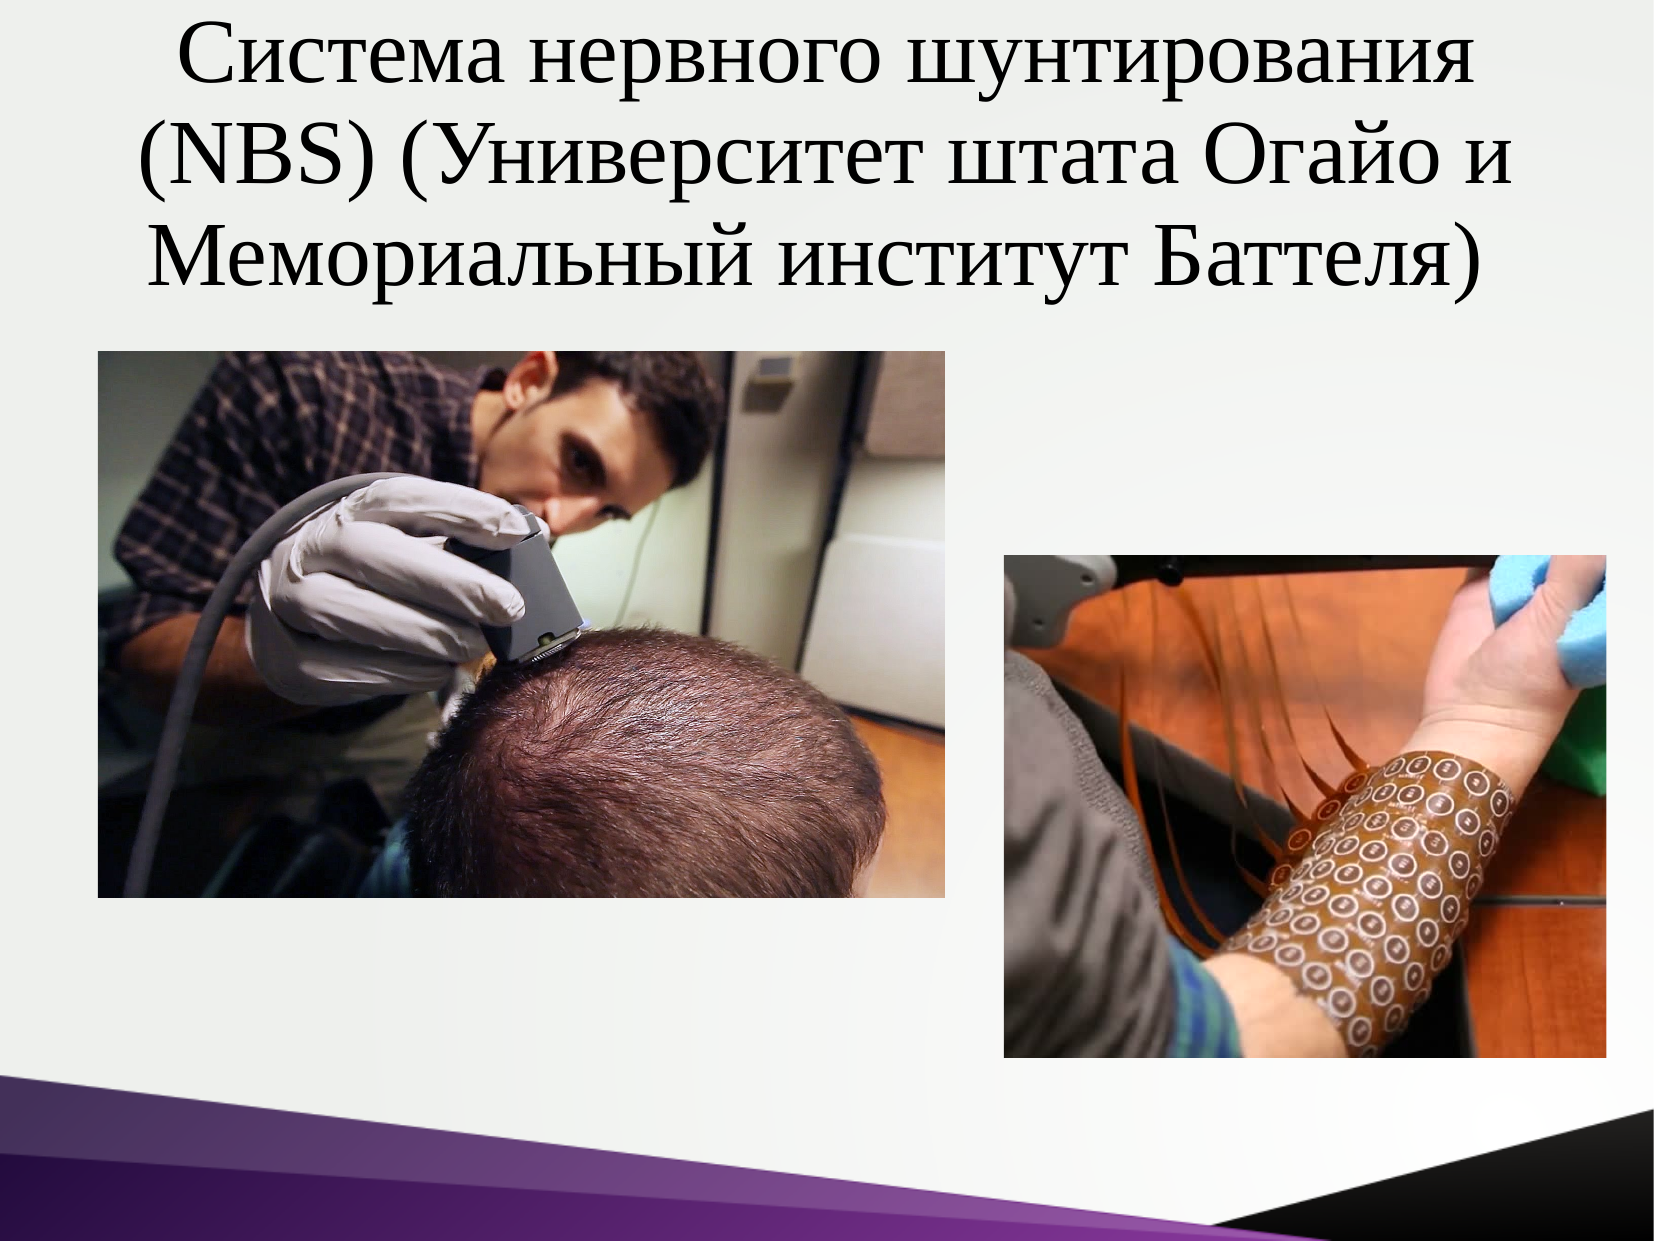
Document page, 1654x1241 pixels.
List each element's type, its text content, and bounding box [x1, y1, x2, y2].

title Система нервного шунтирования (NBS) (Университет штата Огайо и Мемориальный институт Баттеля) [82, 0, 1571, 307]
picture [0, 0, 1654, 1241]
